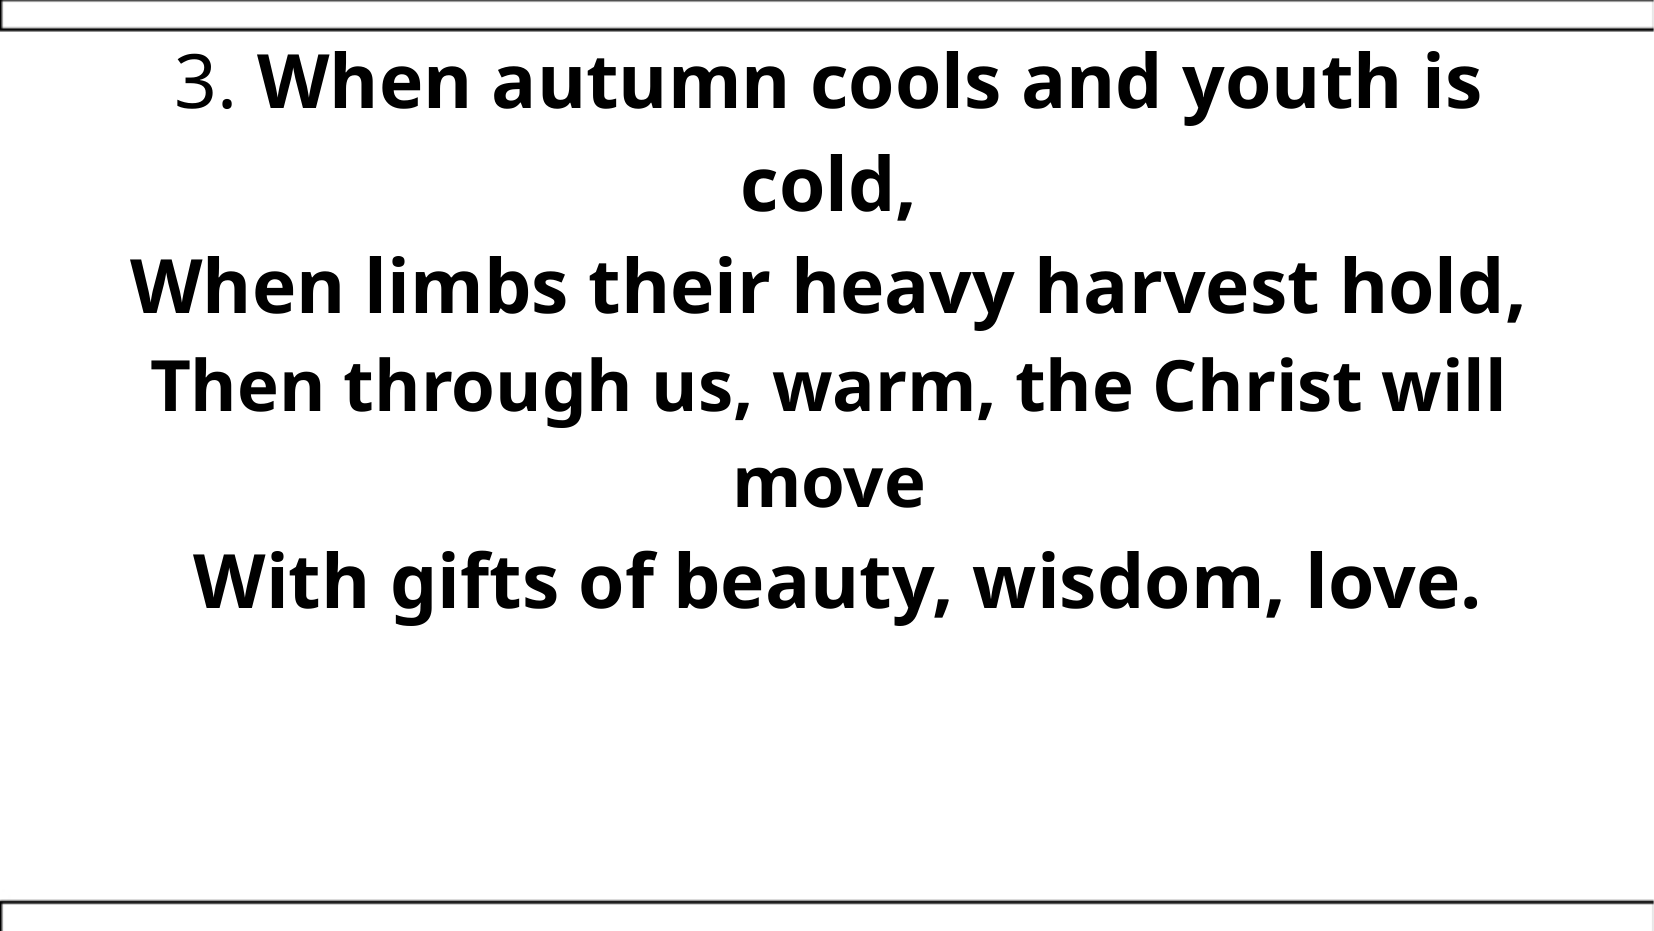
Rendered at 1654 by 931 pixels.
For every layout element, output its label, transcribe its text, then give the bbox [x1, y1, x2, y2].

picture [0, 0, 1654, 931]
text_box 3. When autumn cools and youth is cold, When limbs their heavy harvest hold, Then through us, warm, the Christ will move With gifts of beauty, wisdom, love. [64, 21, 1595, 431]
